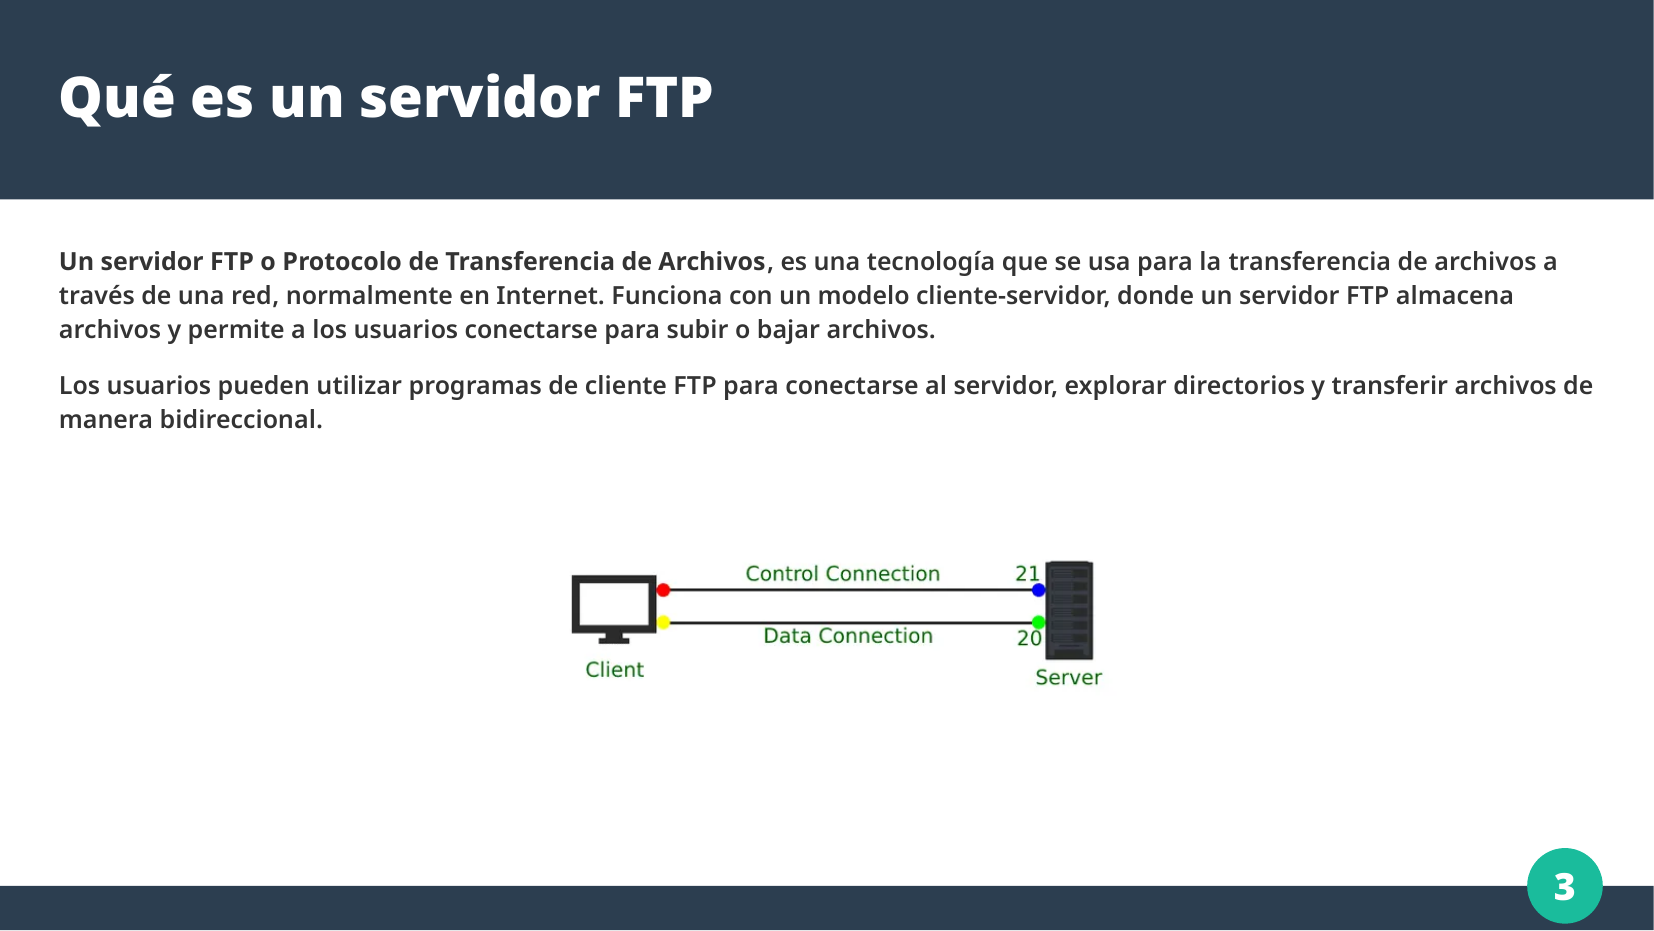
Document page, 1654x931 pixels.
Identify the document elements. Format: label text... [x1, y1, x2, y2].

title Qué es un servidor FTP [59, 37, 1595, 155]
picture [504, 432, 1182, 857]
list Un servidor FTP o Protocolo de Transferencia de Archivos, es una tecnología que se usa para la transferencia de archivos a través de una red, normalmente en Internet. Funciona con un modelo cliente-servidor, donde un servidor FTP almacena archivos y permite a los usuarios conectarse para subir o bajar archivos. Los usuarios pueden utilizar programas de cliente FTP para conectarse al servidor, explorar directorios y transferir archivos de manera bidireccional. [59, 243, 1625, 864]
